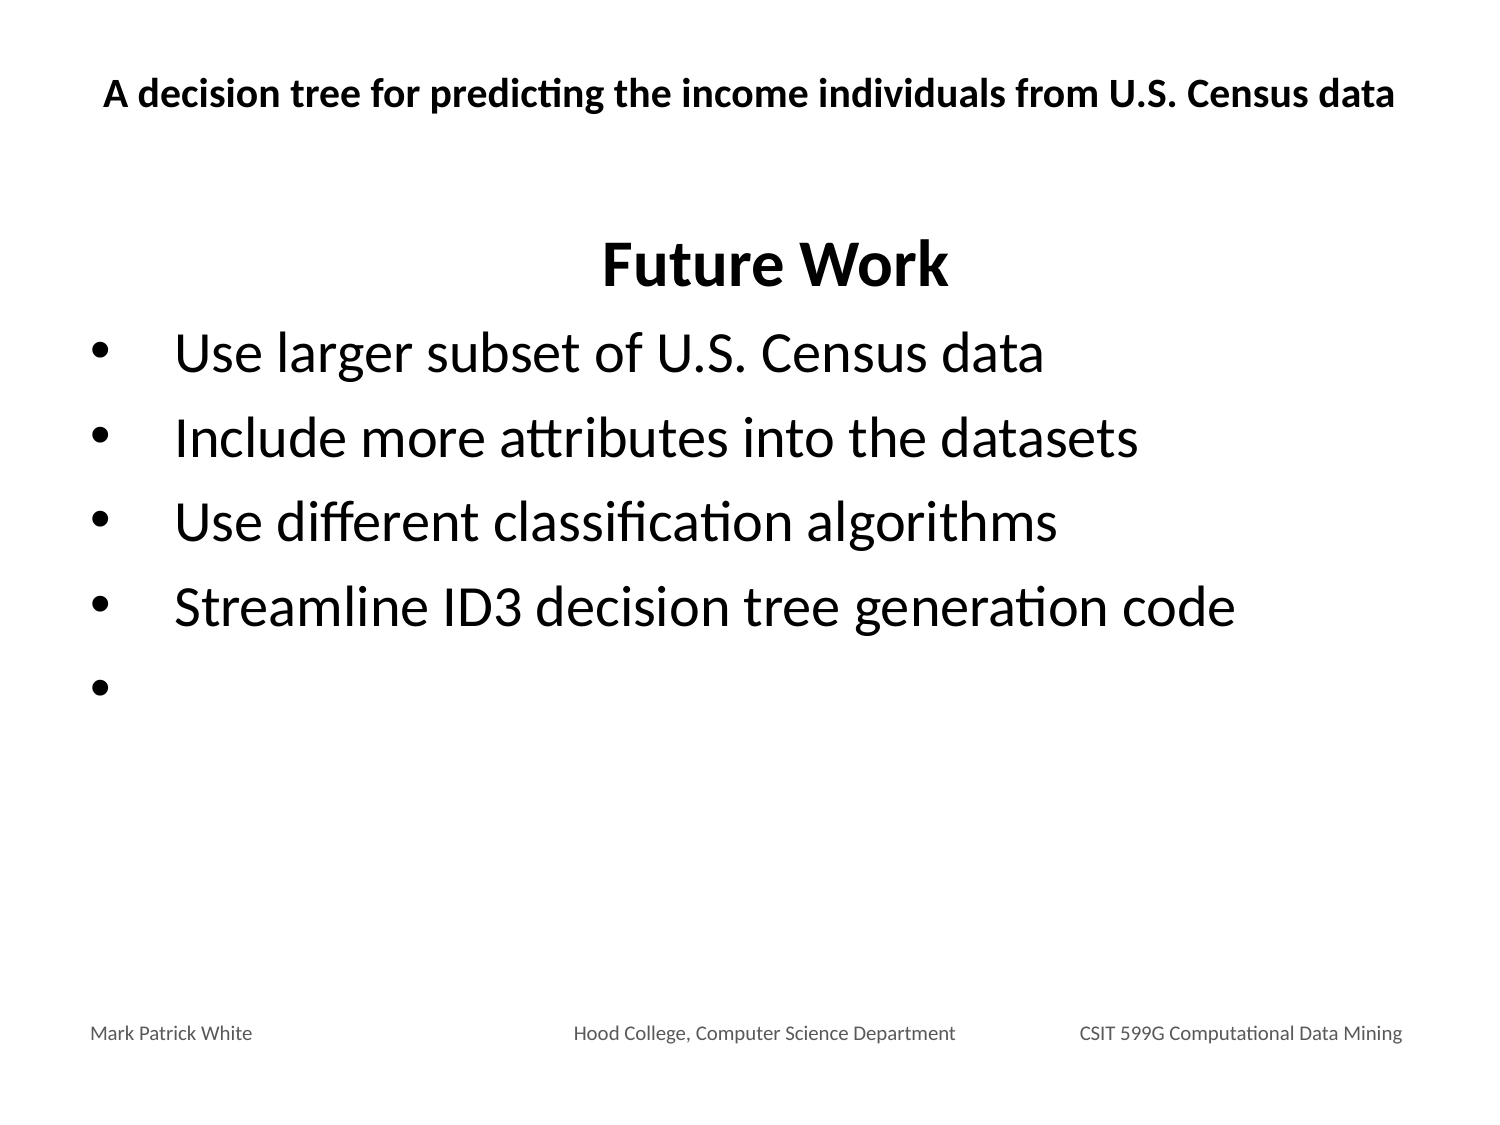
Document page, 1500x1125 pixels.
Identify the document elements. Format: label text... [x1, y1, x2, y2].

text_box Mark Patrick White Hood College, Computer Science Department CSIT 599G Computational Data Mining [75, 1012, 1426, 1053]
list Future Work Use larger subset of U.S. Census data Include more attributes into the datasets Use different classification algorithms Streamline ID3 decision tree generation code [75, 212, 1426, 950]
title A decision tree for predicting the income individuals from U.S. Census data [75, 45, 1426, 138]
